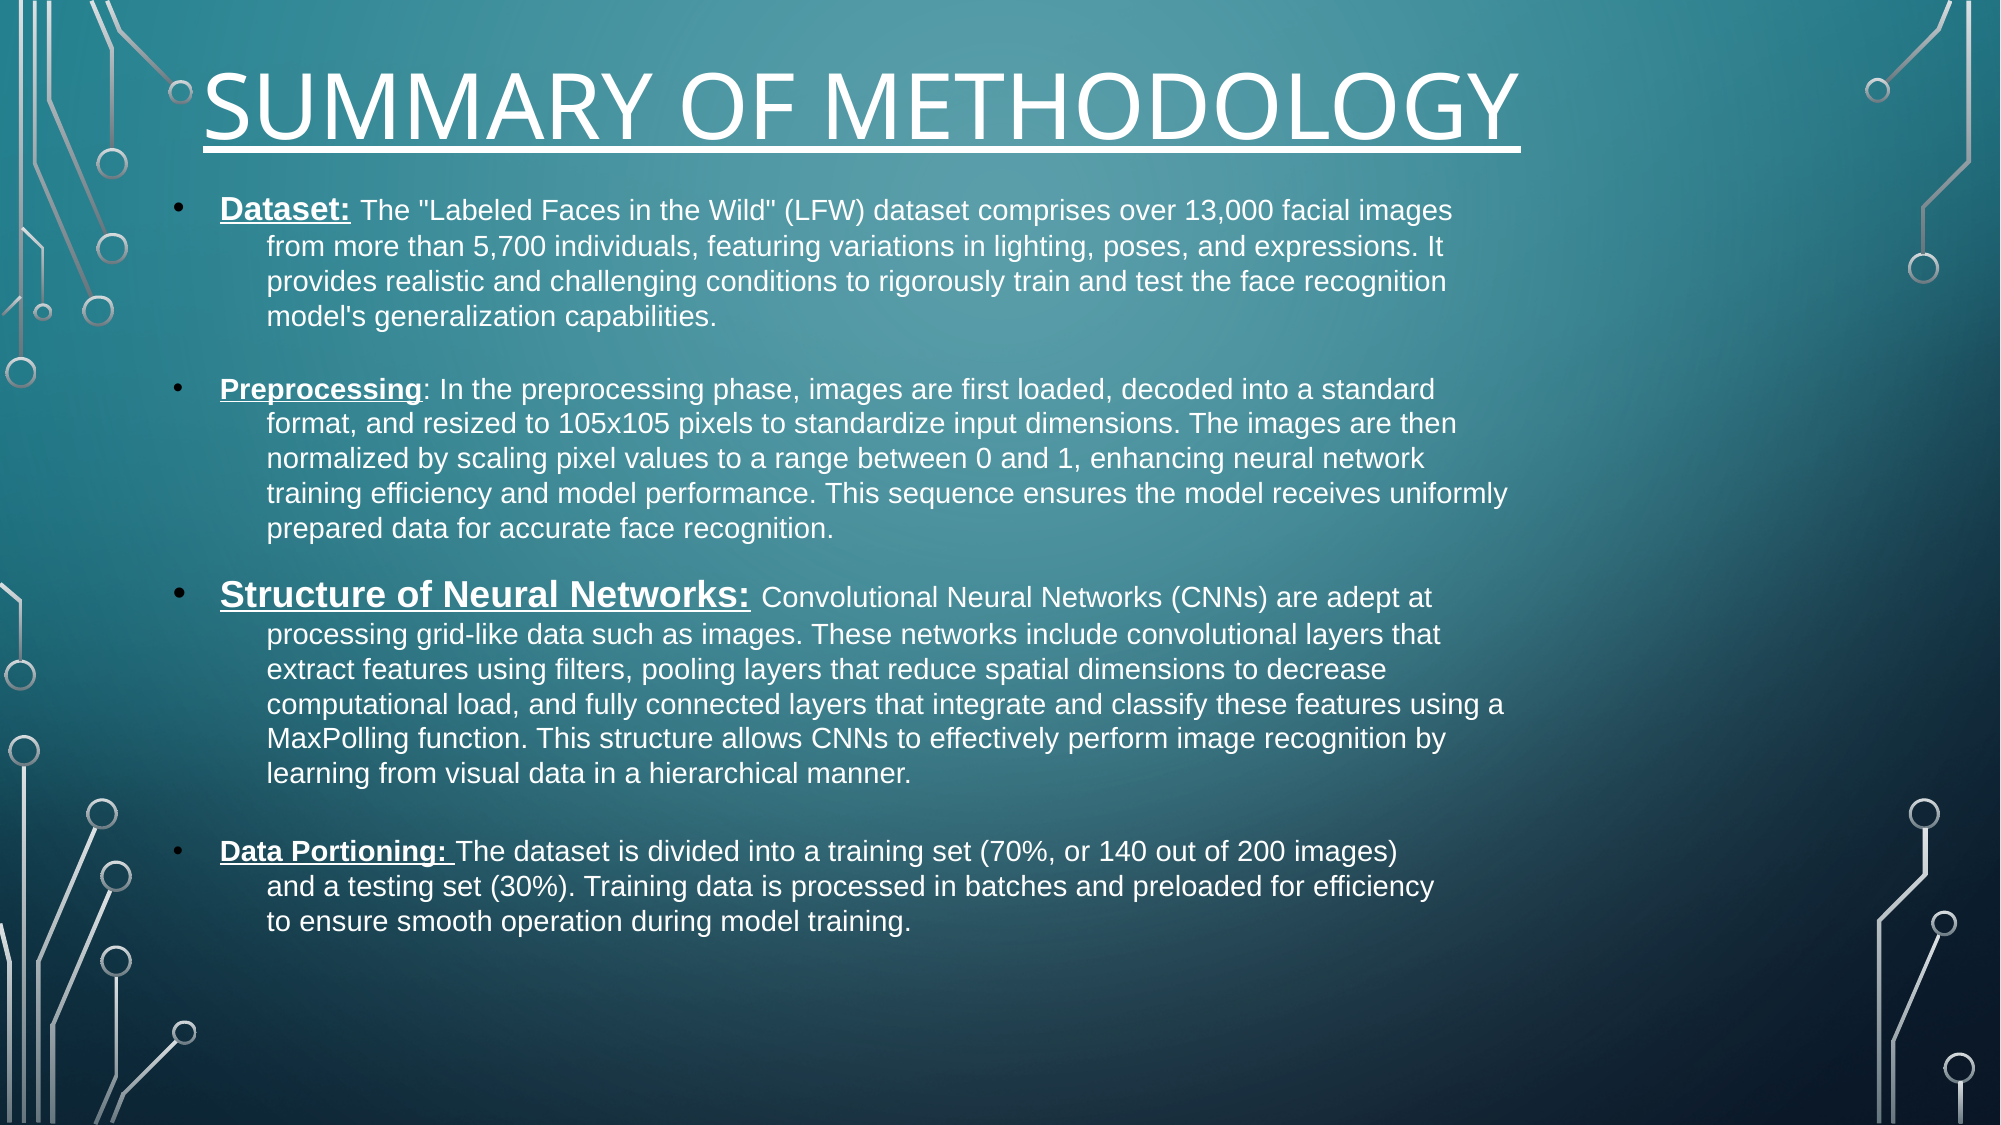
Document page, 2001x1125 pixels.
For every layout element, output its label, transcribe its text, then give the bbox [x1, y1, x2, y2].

text_box Data Portioning: The dataset is divided into a training set (70%, or 140 out of 200 images) and a testing set (30%). Training data is processed in batches and preloaded for efficiency to ensure smooth operation during model training. [157, 825, 1471, 947]
text_box Preprocessing: In the preprocessing phase, images are first loaded, decoded into a standard format, and resized to 105x105 pixels to standardize input dimensions. The images are then normalized by scaling pixel values to a range between 0 and 1, enhancing neural network training efficiency and model performance. This sequence ensures the model receives uniformly prepared data for accurate face recognition. [157, 362, 1530, 555]
text_box Dataset: The "Labeled Faces in the Wild" (LFW) dataset comprises over 13,000 facial images from more than 5,700 individuals, featuring variations in lighting, poses, and expressions. It provides realistic and challenging conditions to rigorously train and test the face recognition model's generalization capabilities. [157, 179, 1525, 342]
text_box Structure of Neural Networks: Convolutional Neural Networks (CNNs) are adept at processing grid-like data such as images. These networks include convolutional layers that extract features using filters, pooling layers that reduce spatial dimensions to decrease computational load, and fully connected layers that integrate and classify these features using a MaxPolling function. This structure allows CNNs to effectively perform image recognition by learning from visual data in a hierarchical manner. [157, 562, 1525, 800]
title Summary of methodology [187, 22, 1596, 197]
